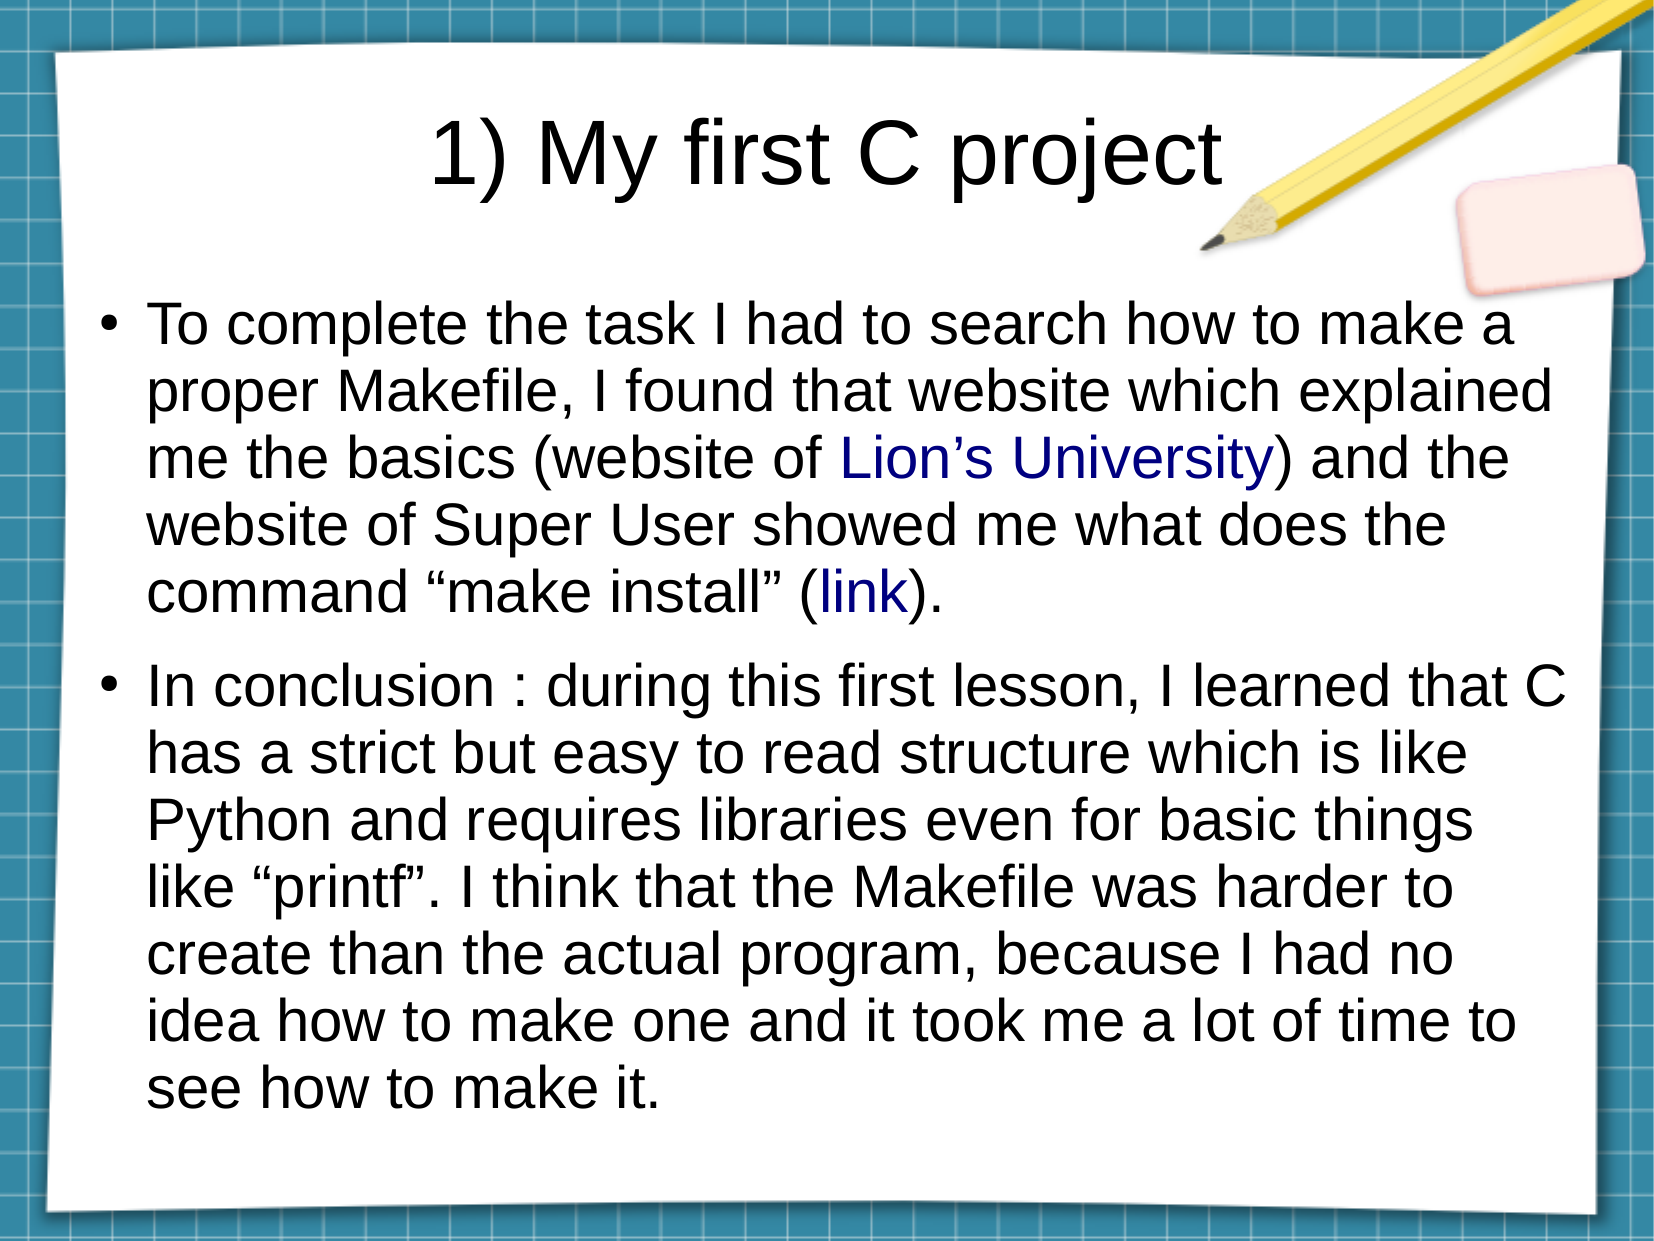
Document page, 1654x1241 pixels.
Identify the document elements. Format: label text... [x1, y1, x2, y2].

list To complete the task I had to search how to make a proper Makefile, I found that website which explained me the basics (website of Lion’s University) and the website of Super User showed me what does the command “make install” (link). In conclusion : during this first lesson, I learned that C has a strict but easy to read structure which is like Python and requires libraries even for basic things like “printf”. I think that the Makefile was harder to create than the actual program, because I had no idea how to make one and it took me a lot of time to see how to make it. [82, 290, 1571, 1170]
picture [0, 0, 1654, 1241]
title 1) My first C project [82, 49, 1571, 257]
